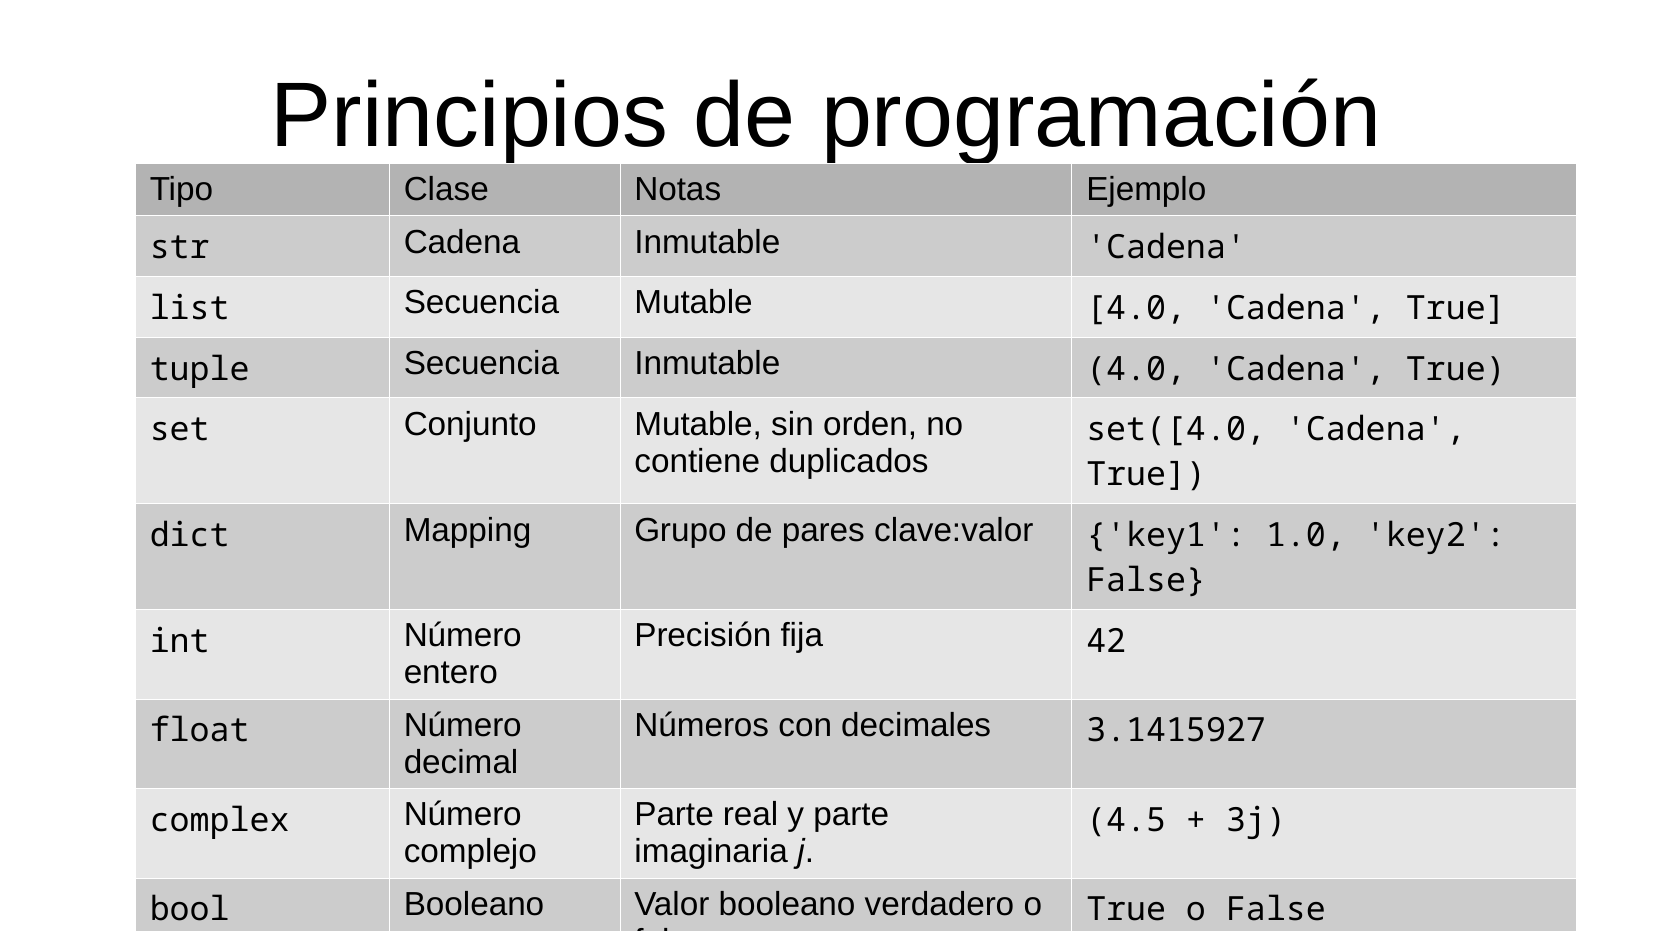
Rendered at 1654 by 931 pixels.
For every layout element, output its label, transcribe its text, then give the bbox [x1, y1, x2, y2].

table_cell tuple [136, 338, 389, 397]
table_cell Mutable [621, 277, 1071, 337]
table_cell Cadena [390, 216, 620, 276]
table_cell Conjunto [390, 398, 620, 503]
table_cell set([4.0, 'Cadena', True]) [1072, 398, 1576, 503]
table_cell Número entero [390, 610, 620, 699]
table_cell Mapping [390, 504, 620, 609]
table_cell float [136, 700, 389, 788]
table_cell set [136, 398, 389, 503]
table_header Clase [390, 164, 620, 215]
table_cell Valor booleano verdadero o falso [621, 879, 1071, 931]
table_cell Inmutable [621, 216, 1071, 276]
table_cell Número complejo [390, 789, 620, 878]
table_cell complex [136, 789, 389, 878]
table_header Notas [621, 164, 1071, 215]
table_cell 'Cadena' [1072, 216, 1576, 276]
table_cell list [136, 277, 389, 337]
table_cell Mutable, sin orden, no contiene duplicados [621, 398, 1071, 503]
table_cell Secuencia [390, 338, 620, 397]
table_header Tipo [136, 164, 389, 215]
table_cell Secuencia [390, 277, 620, 337]
table_cell 3.1415927 [1072, 700, 1576, 788]
title Principios de programación [82, 37, 1571, 193]
table_cell {'key1': 1.0, 'key2': False} [1072, 504, 1576, 609]
table_cell Grupo de pares clave:valor [621, 504, 1071, 609]
table_cell Número decimal [390, 700, 620, 788]
table_cell Inmutable [621, 338, 1071, 397]
table_cell (4.0, 'Cadena', True) [1072, 338, 1576, 397]
table_cell bool [136, 879, 389, 931]
table_cell dict [136, 504, 389, 609]
table_header Ejemplo [1072, 164, 1576, 215]
table_cell str [136, 216, 389, 276]
table_cell 42 [1072, 610, 1576, 699]
table_cell True o False [1072, 879, 1576, 931]
table_cell Booleano [390, 879, 620, 931]
table_cell Precisión fija [621, 610, 1071, 699]
table_cell [4.0, 'Cadena', True] [1072, 277, 1576, 337]
table_cell Parte real y parte imaginaria j. [621, 789, 1071, 878]
table_cell Números con decimales [621, 700, 1071, 788]
table_cell (4.5 + 3j) [1072, 789, 1576, 878]
table_cell int [136, 610, 389, 699]
